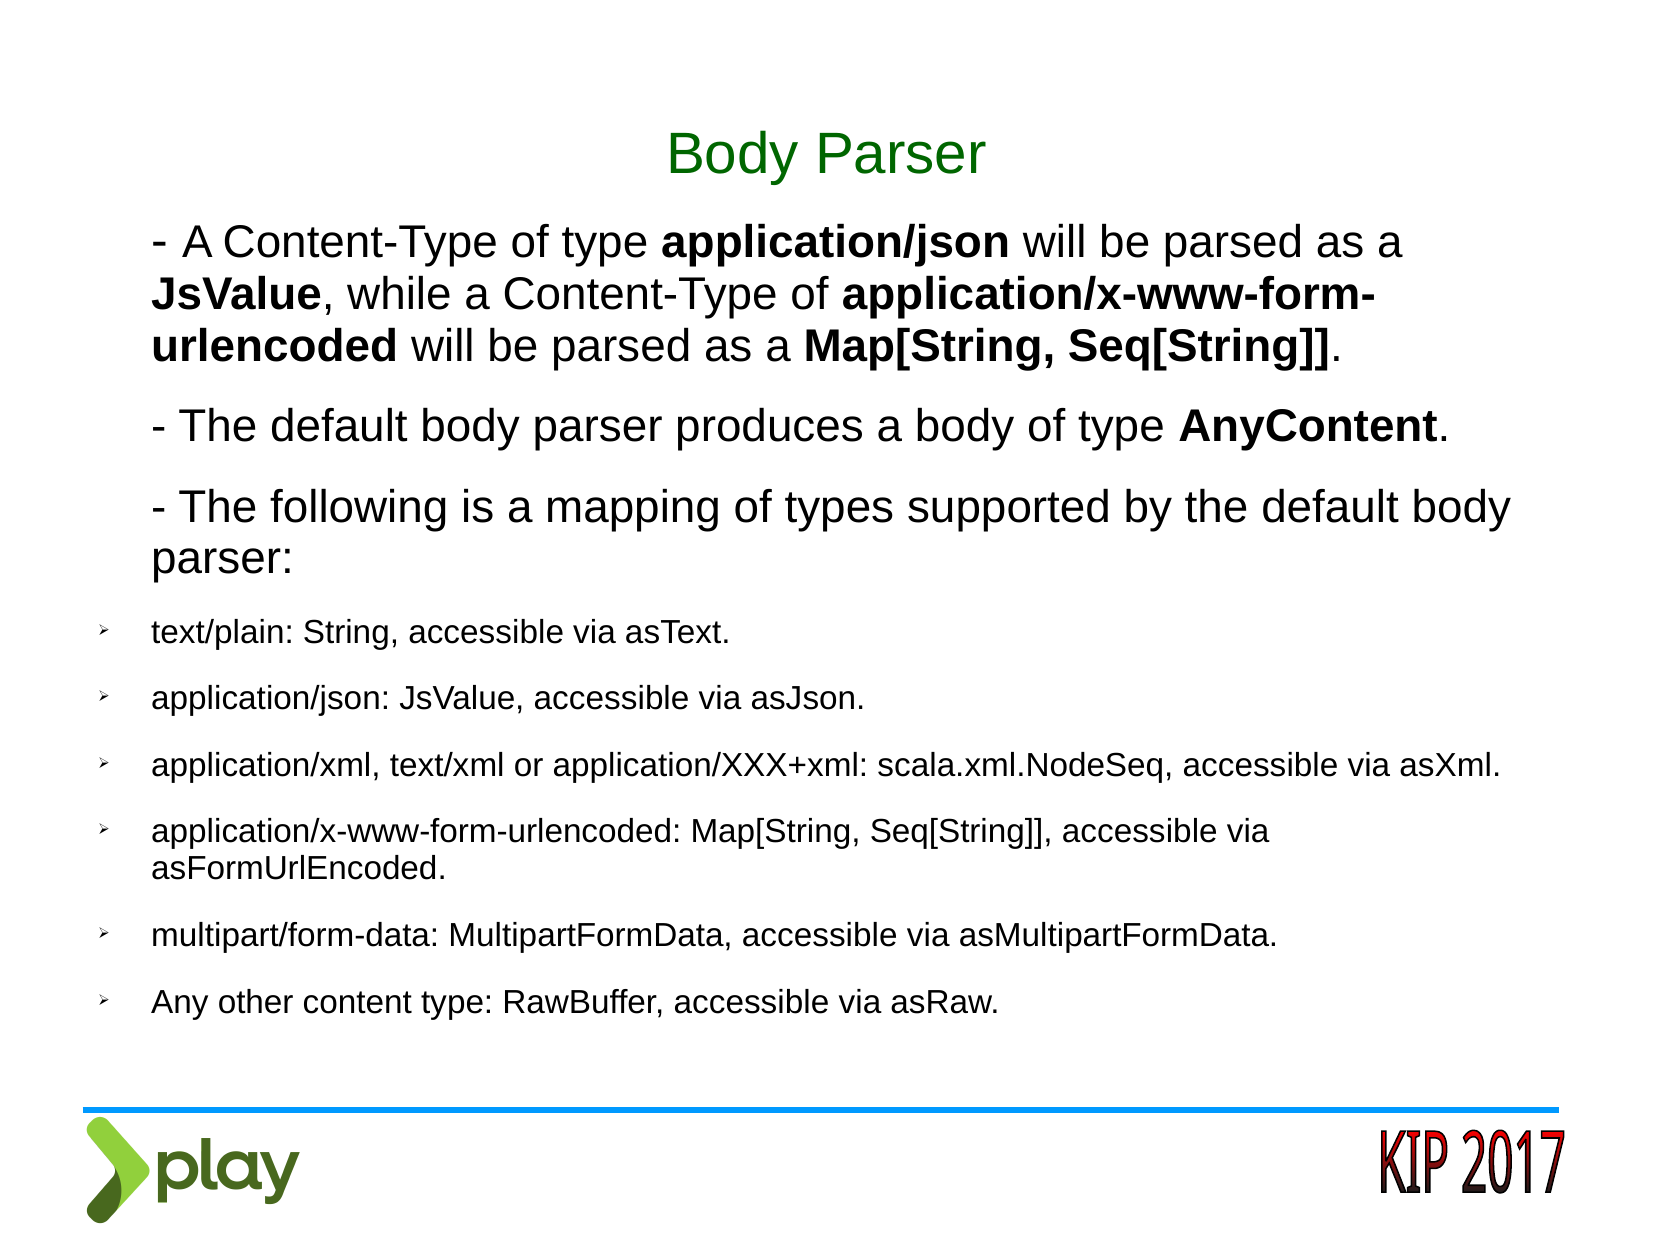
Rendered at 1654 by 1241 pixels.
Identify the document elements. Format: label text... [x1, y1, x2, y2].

picture [73, 1111, 308, 1229]
title Body Parser [82, 49, 1571, 257]
list - A Content-Type of type application/json will be parsed as a JsValue, while a Content-Type of application/x-www-form-urlencoded will be parsed as a Map[String, Seq[String]]. - The default body parser produces a body of type AnyContent. - The following is a mapping of types supported by the default body parser: text/plain: String, accessible via asText. application/json: JsValue, accessible via asJson. application/xml, text/xml or application/XXX+xml: scala.xml.NodeSeq, accessible via asXml. application/x-www-form-urlencoded: Map[String, Seq[String]], accessible via asFormUrlEncoded. multipart/form-data: MultipartFormData, accessible via asMultipartFormData. Any other content type: RawBuffer, accessible via asRaw. [80, 212, 1536, 1087]
